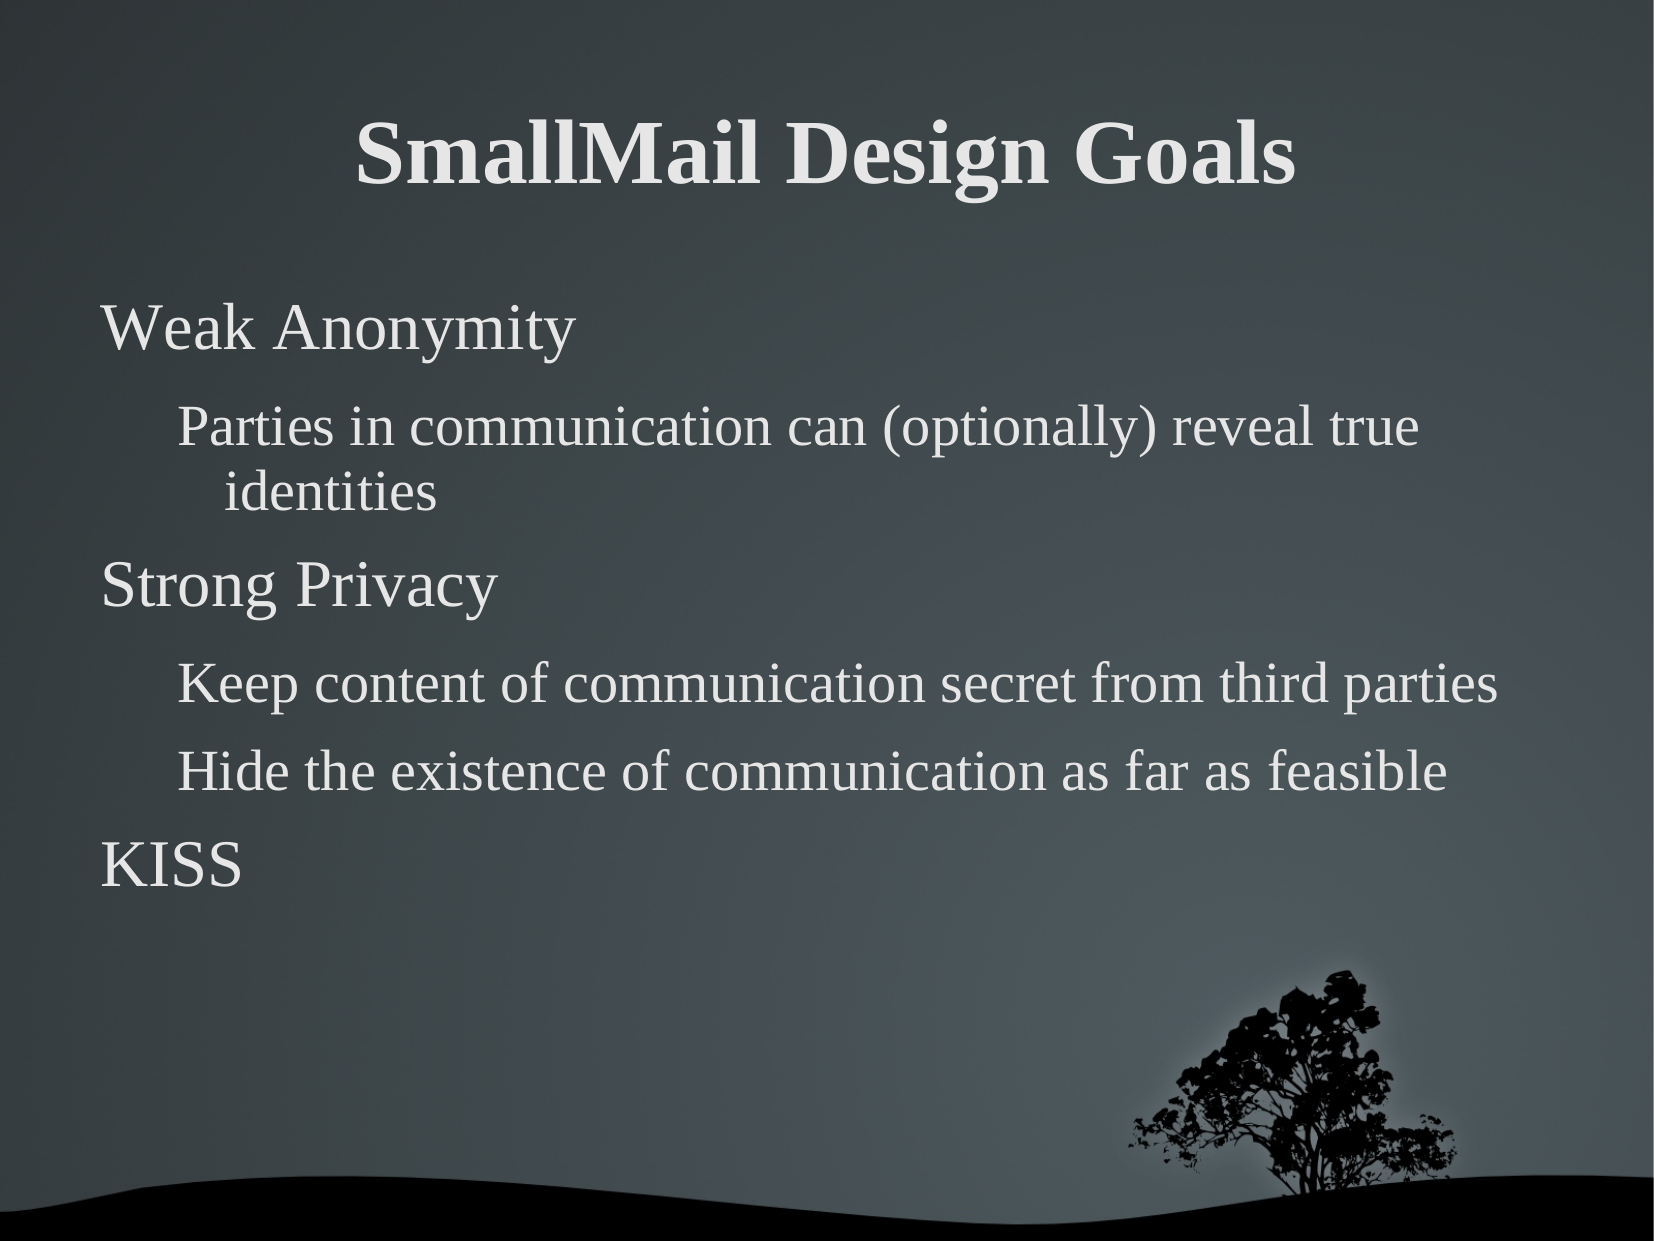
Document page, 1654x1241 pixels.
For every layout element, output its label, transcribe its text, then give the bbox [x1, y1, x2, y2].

title SmallMail Design Goals [82, 56, 1571, 250]
picture [0, 0, 1654, 1241]
list Weak Anonymity Parties in communication can (optionally) reveal true identities Strong Privacy Keep content of communication secret from third parties Hide the existence of communication as far as feasible KISS [82, 290, 1571, 1094]
